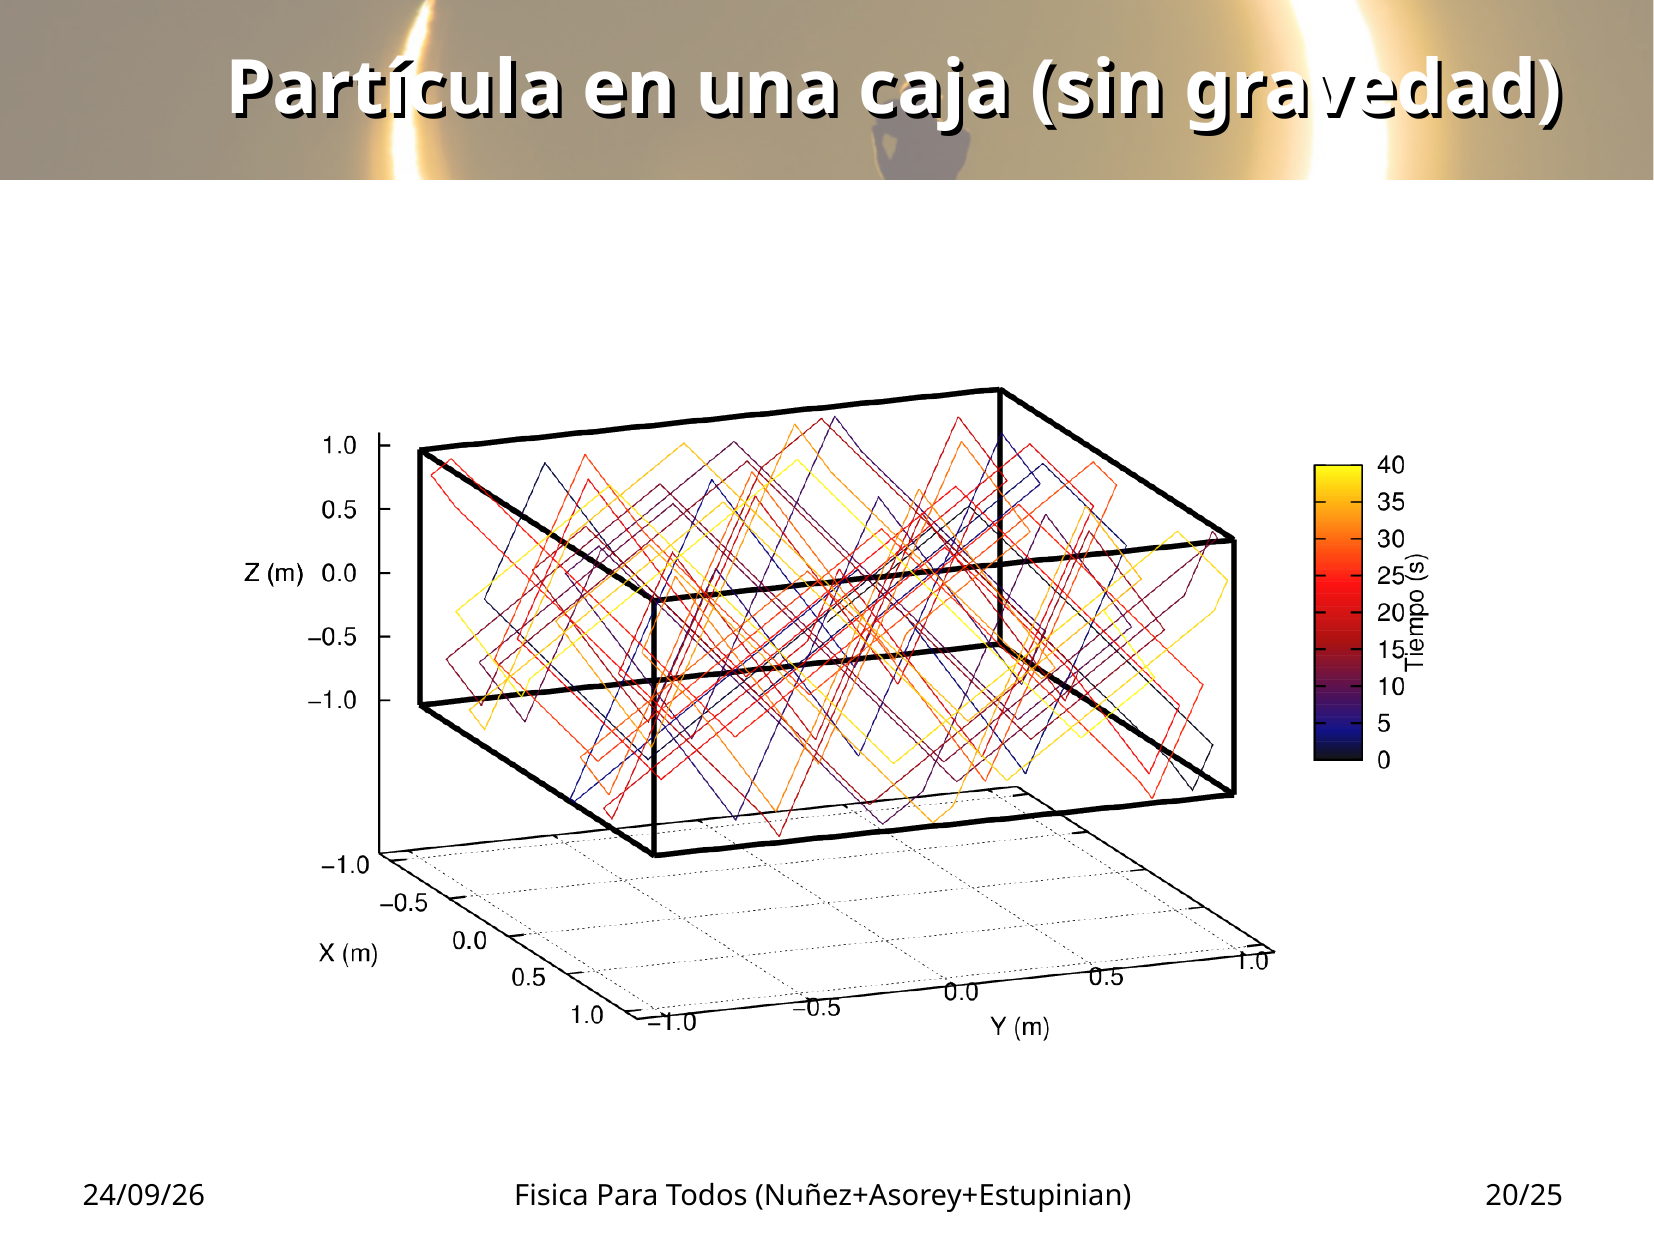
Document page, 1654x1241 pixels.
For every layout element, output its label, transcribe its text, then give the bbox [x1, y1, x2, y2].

picture [183, 254, 1470, 1156]
picture [0, 0, 1654, 180]
title Partícula en una caja (sin gravedad) [75, 19, 1564, 151]
